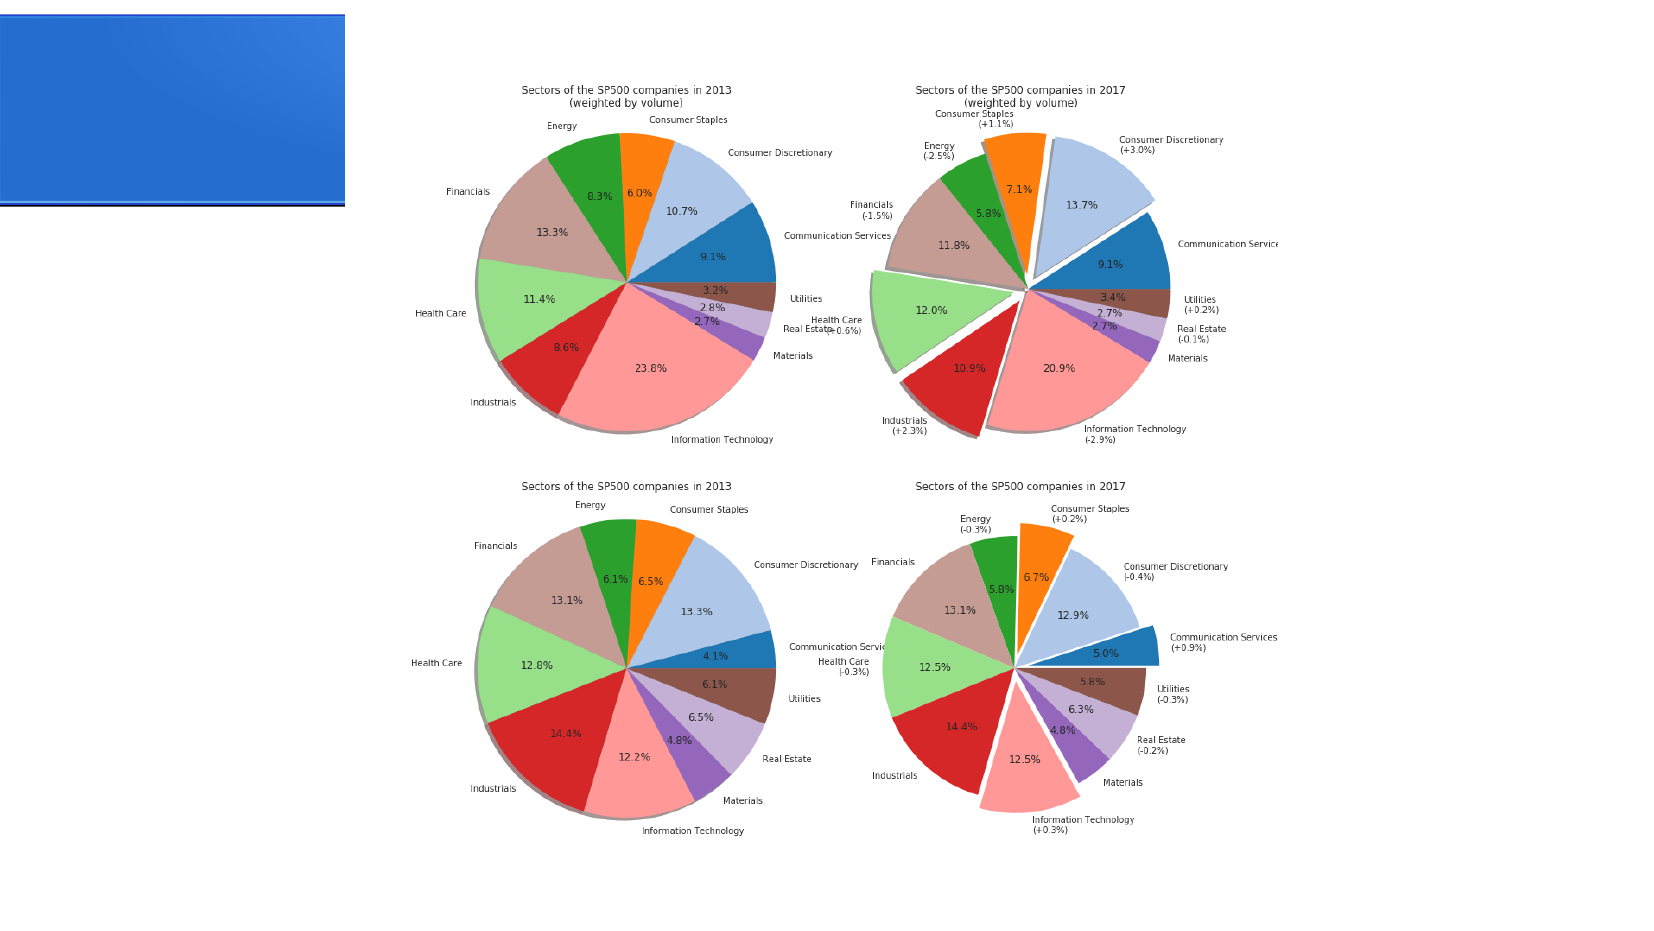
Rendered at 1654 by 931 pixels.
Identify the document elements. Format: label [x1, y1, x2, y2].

picture [345, 12, 1278, 931]
